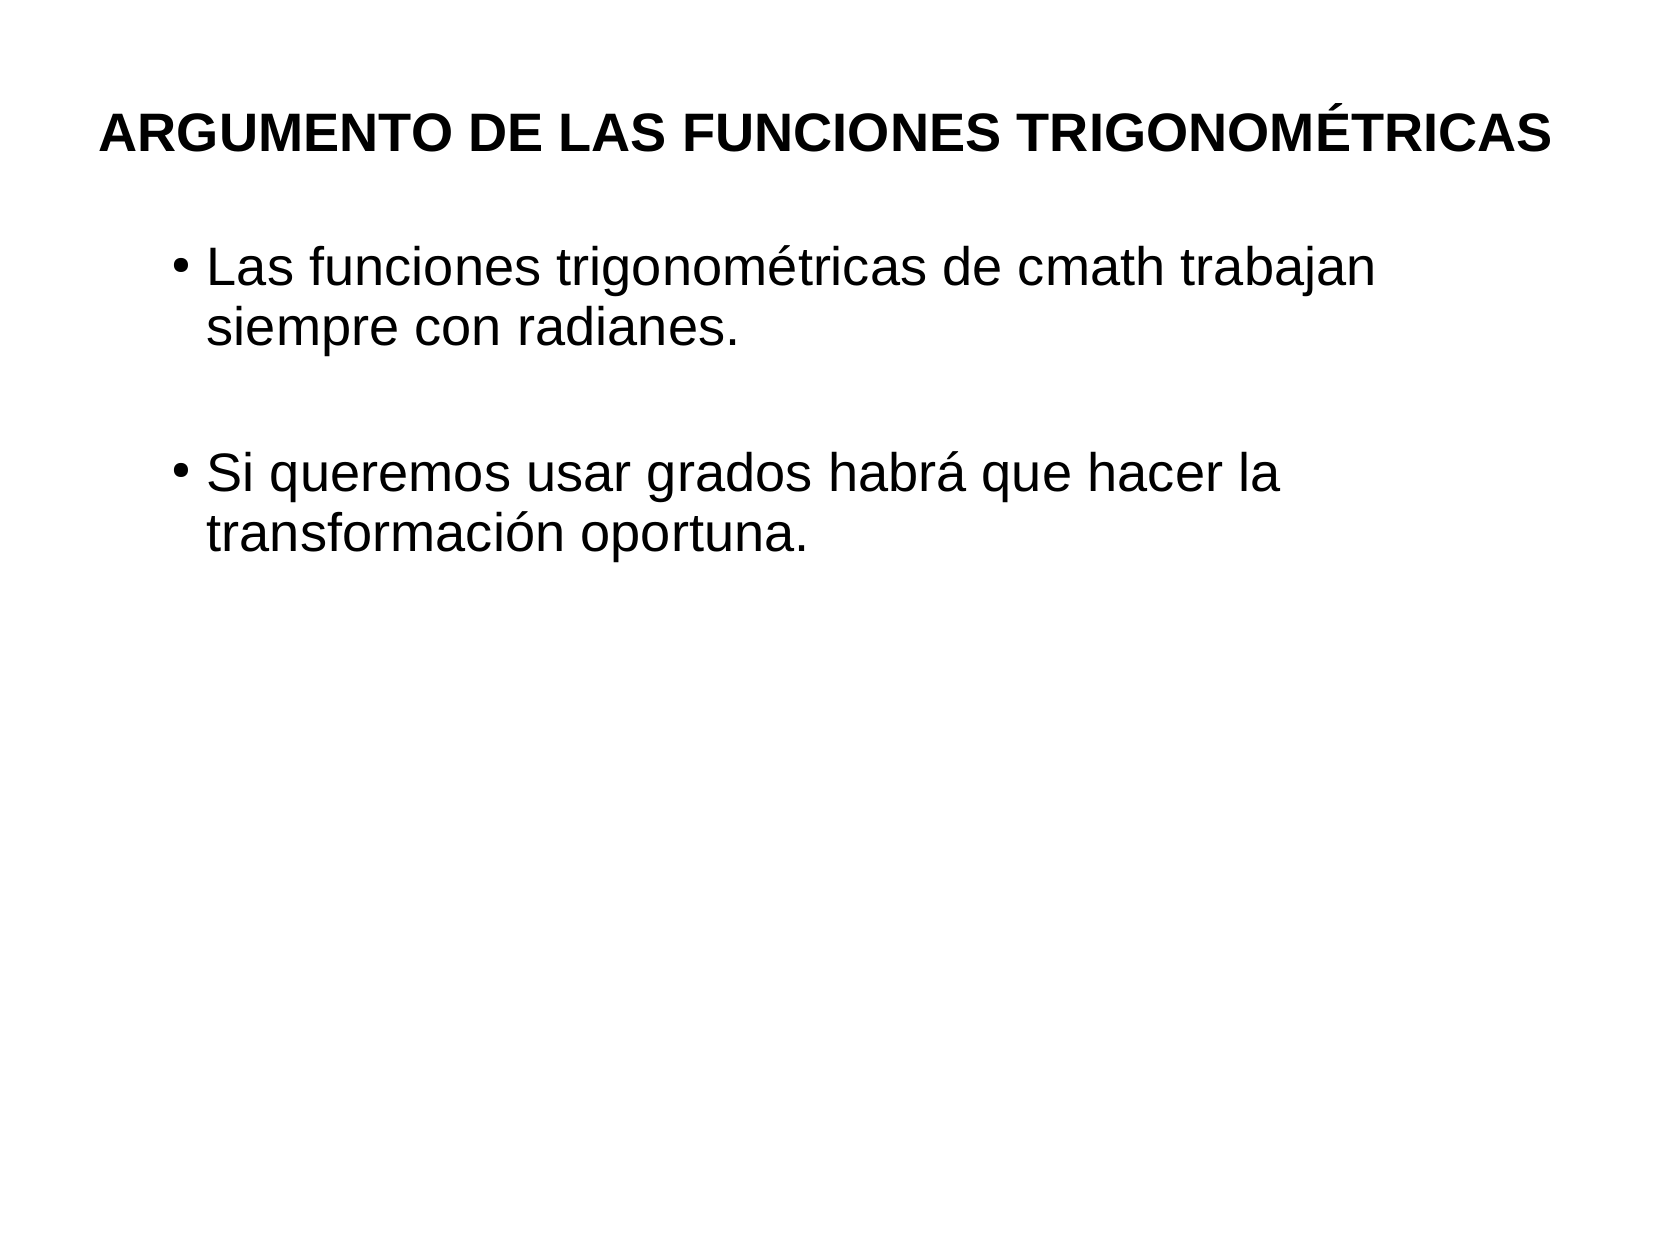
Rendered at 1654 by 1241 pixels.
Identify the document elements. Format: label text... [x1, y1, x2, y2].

title ARGUMENTO DE LAS FUNCIONES TRIGONOMÉTRICAS [82, 29, 1571, 237]
subtitle Las funciones trigonométricas de cmath trabajan siempre con radianes. Si queremos usar grados habrá que hacer la transformación oportuna. [171, 236, 1483, 1126]
